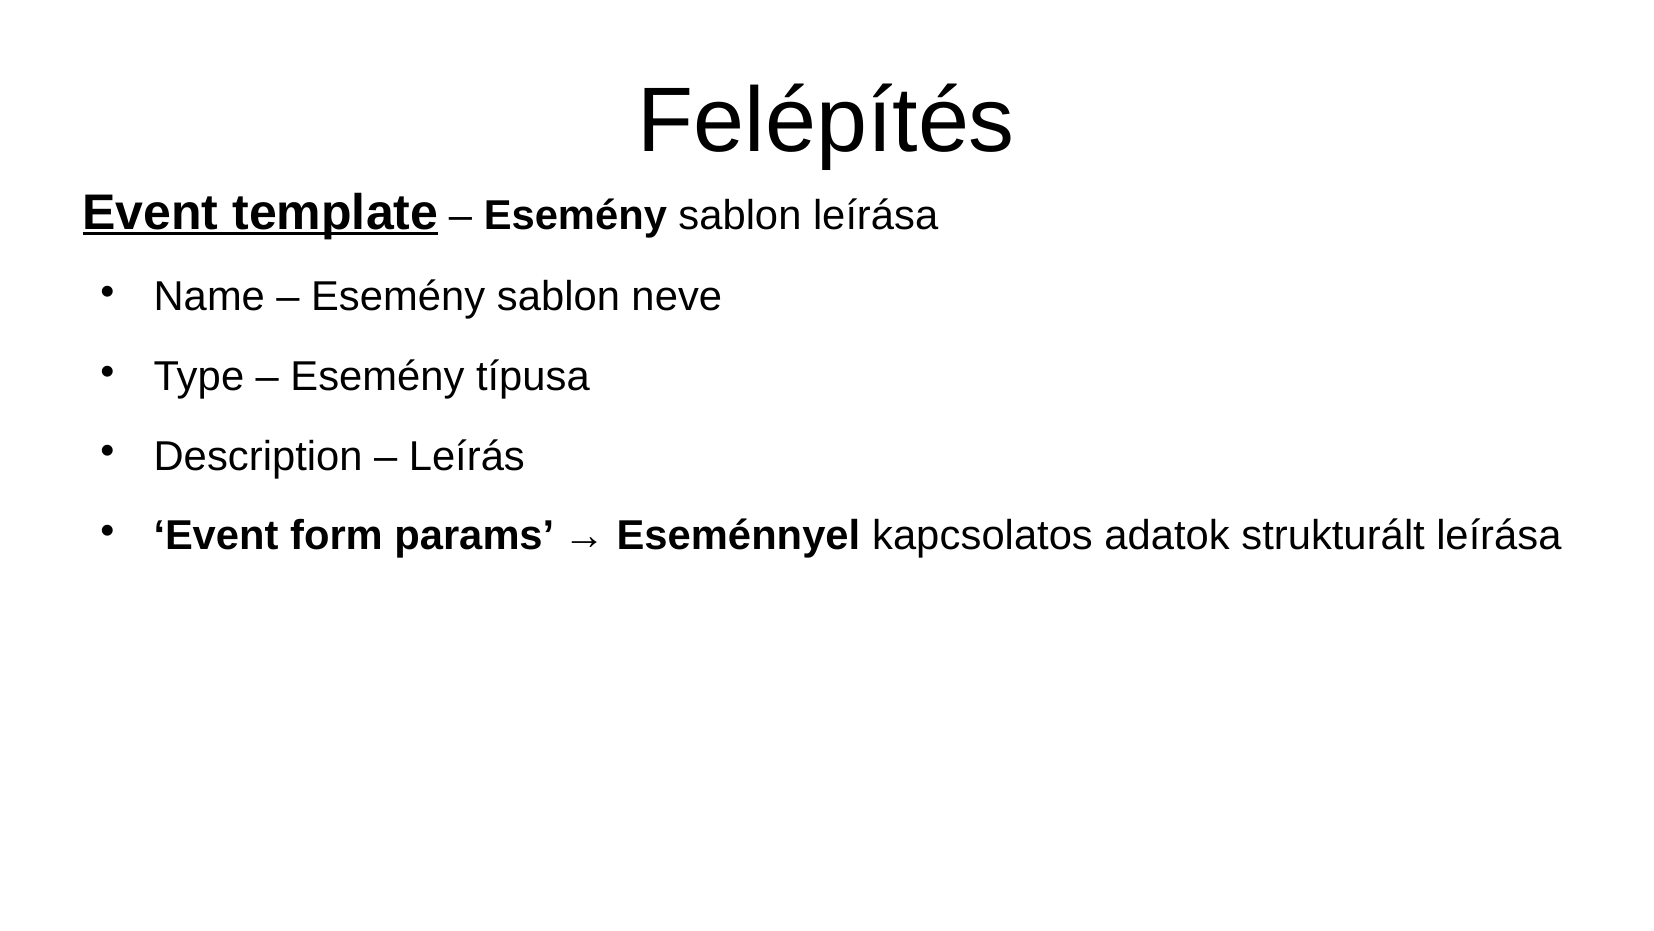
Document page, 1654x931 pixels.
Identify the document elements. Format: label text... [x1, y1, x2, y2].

list Event template – Esemény sablon leírása Name – Esemény sablon neve Type – Esemény típusa Description – Leírás ‘Event form params’ → Eseménnyel kapcsolatos adatok strukturált leírása [82, 179, 1571, 863]
title Felépítés [82, 37, 1571, 179]
